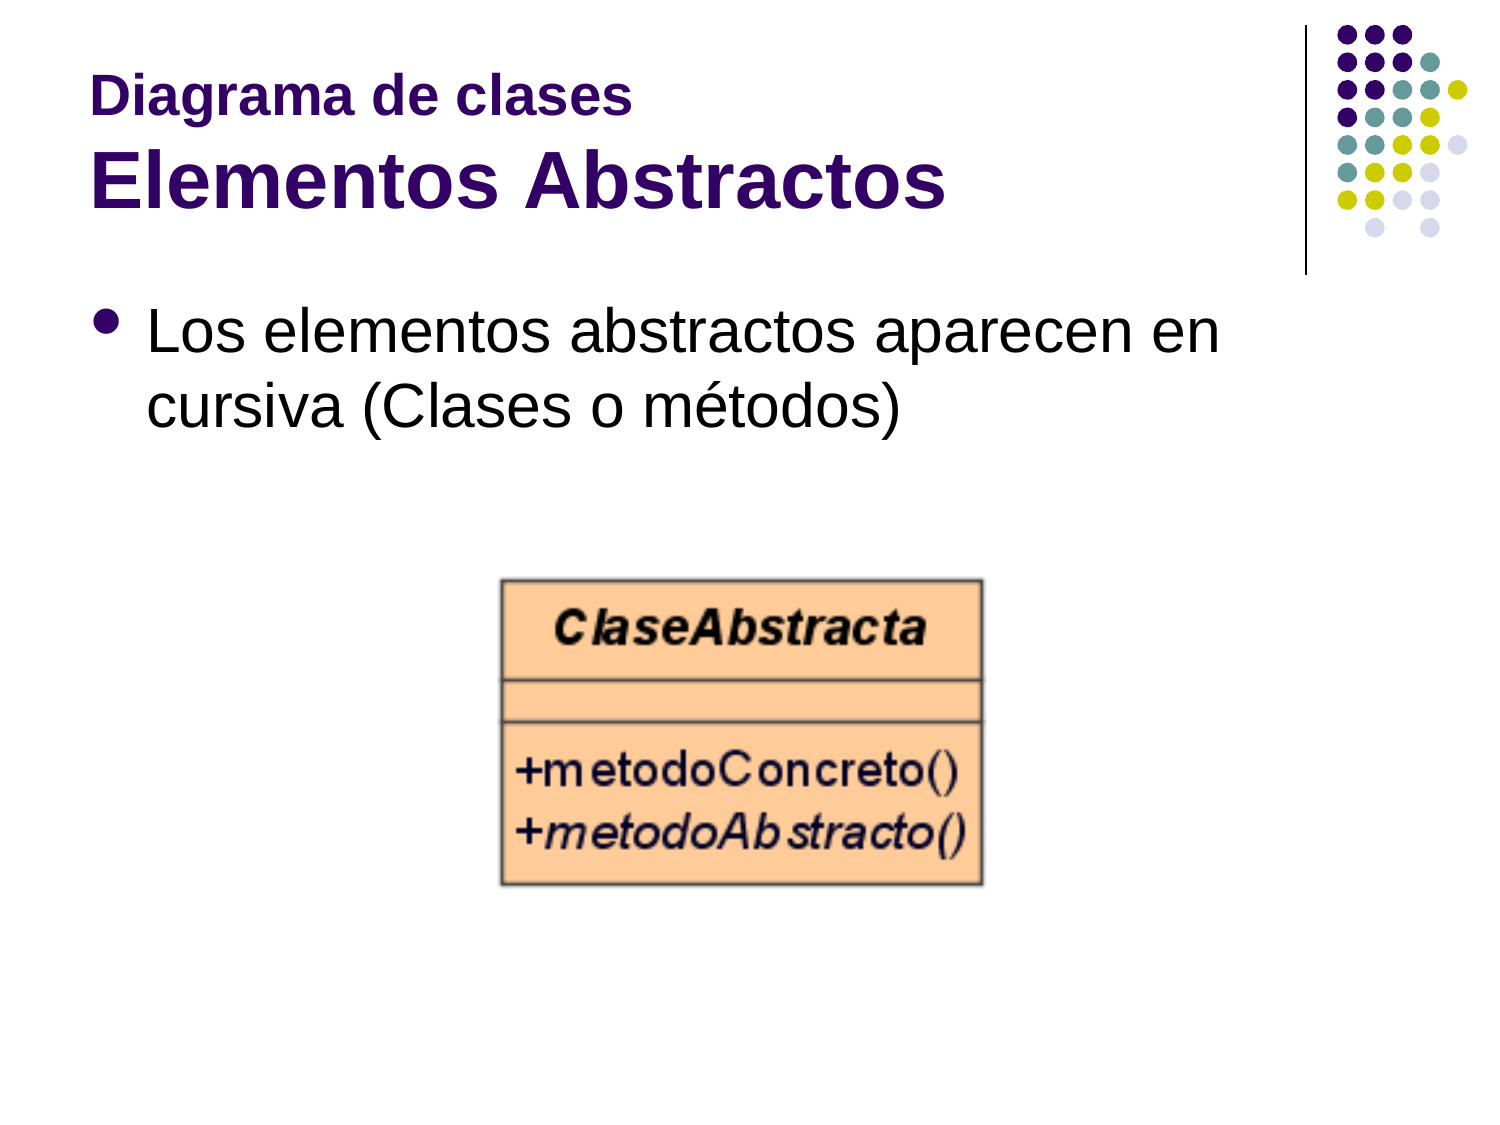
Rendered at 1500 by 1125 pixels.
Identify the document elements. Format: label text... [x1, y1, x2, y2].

list Los elementos abstractos aparecen en cursiva (Clases o métodos) [75, 282, 1426, 1006]
title Diagrama de clases Elementos Abstractos [74, 20, 1313, 233]
picture [478, 562, 1010, 910]
